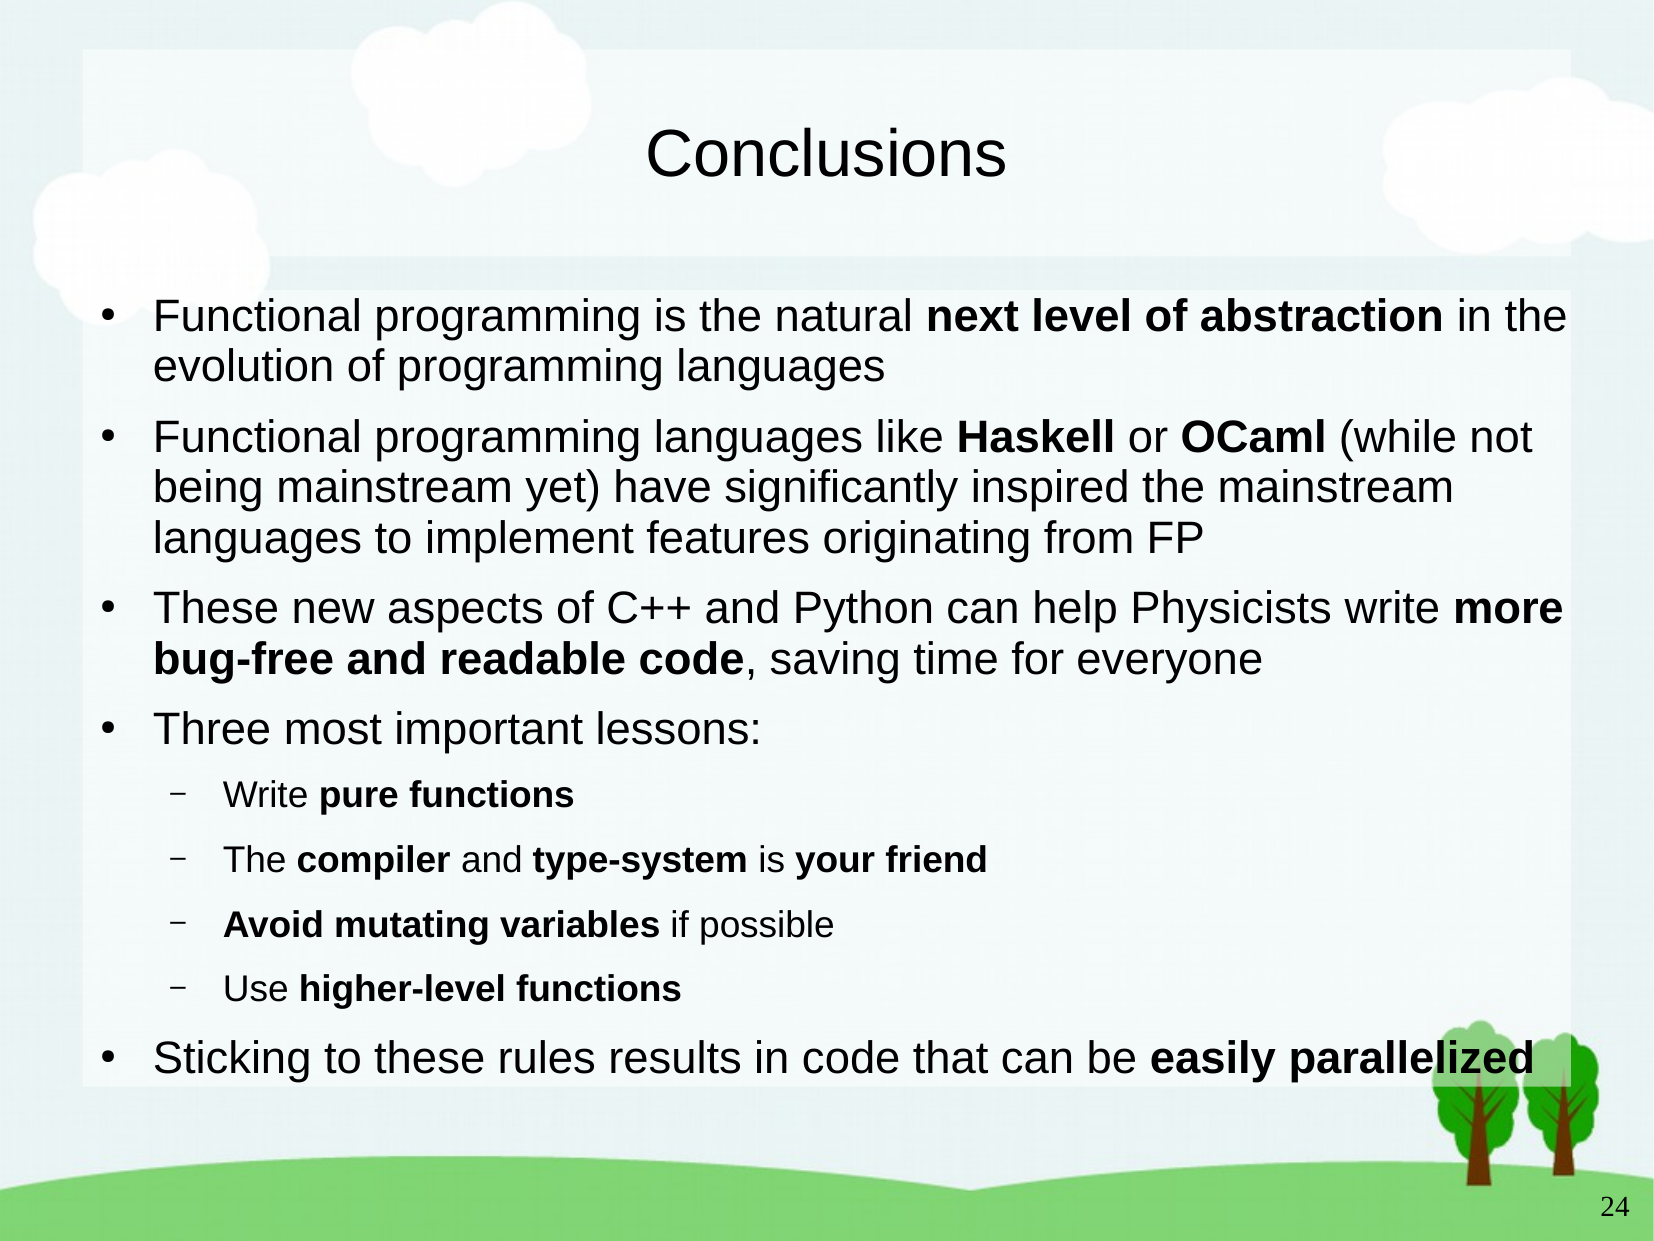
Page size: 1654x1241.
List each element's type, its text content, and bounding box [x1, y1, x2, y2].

picture [0, 0, 1654, 1241]
list Functional programming is the natural next level of abstraction in the evolution of programming languages Functional programming languages like Haskell or OCaml (while not being mainstream yet) have significantly inspired the mainstream languages to implement features originating from FP These new aspects of C++ and Python can help Physicists write more bug-free and readable code, saving time for everyone Three most important lessons: Write pure functions The compiler and type-system is your friend Avoid mutating variables if possible Use higher-level functions Sticking to these rules results in code that can be easily parallelized [82, 290, 1571, 1087]
title Conclusions [82, 49, 1571, 257]
